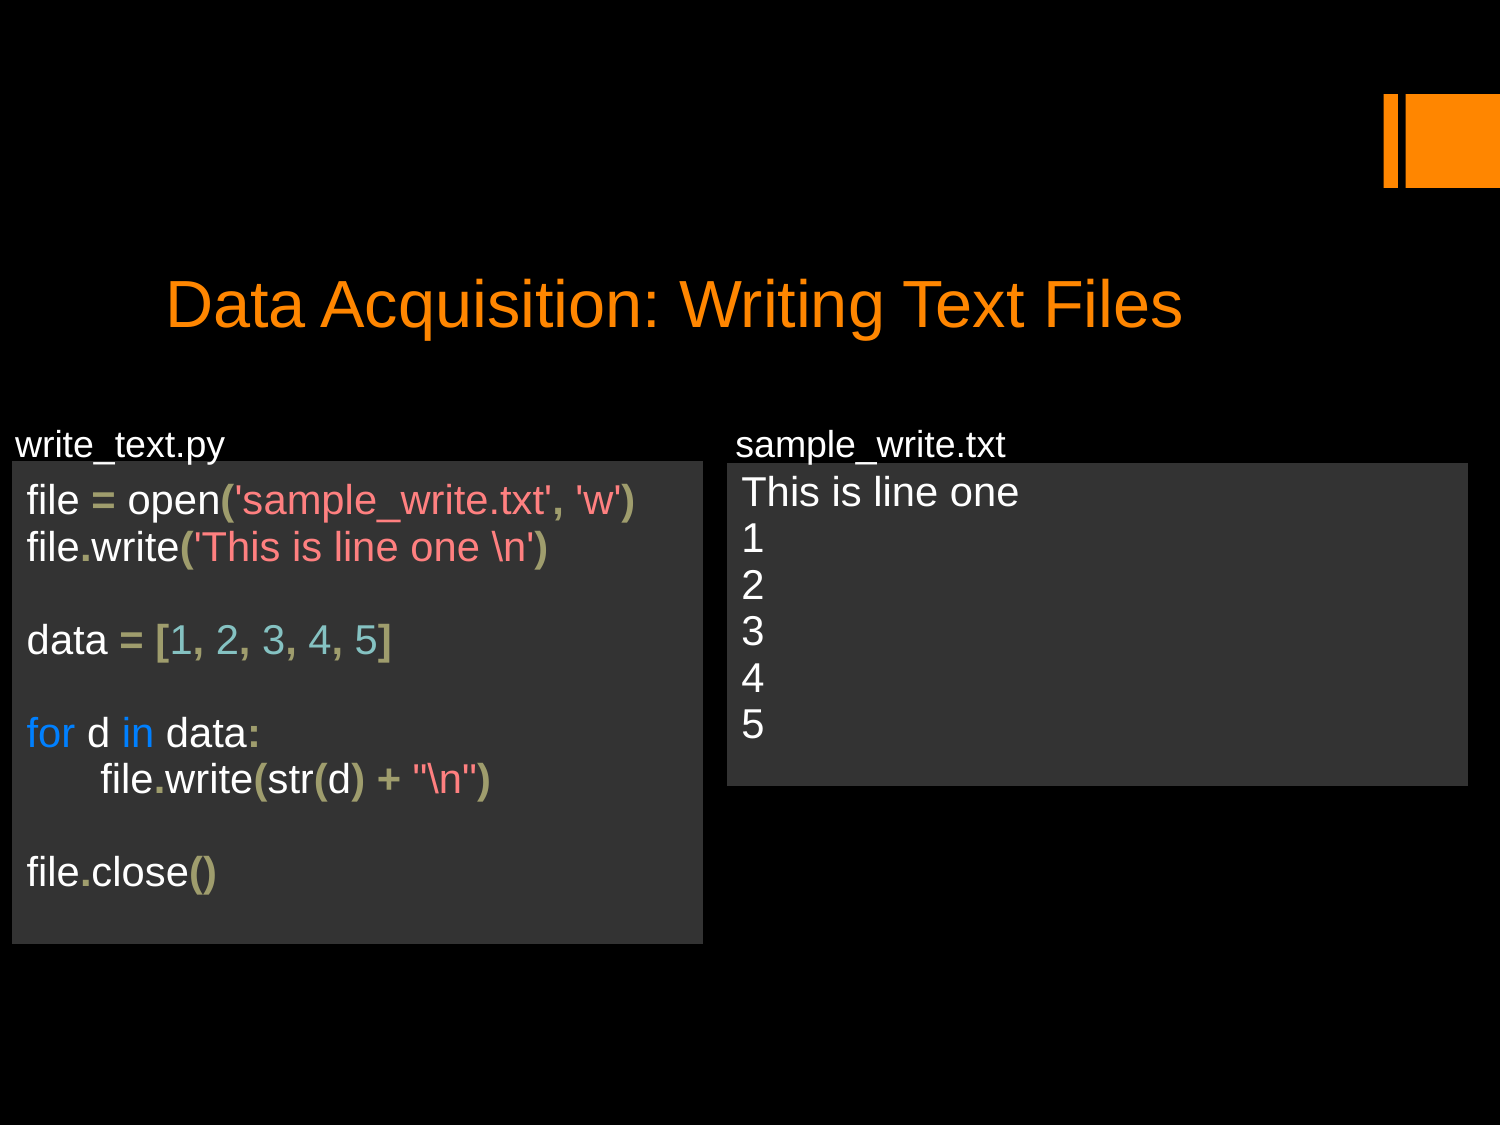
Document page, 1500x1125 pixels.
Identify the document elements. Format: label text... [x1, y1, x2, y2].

title Data Acquisition: Writing Text Files [150, 253, 1351, 443]
text_box This is line one 1 2 3 4 5 [726, 462, 1469, 787]
text_box sample_write.txt [720, 415, 1091, 675]
text_box file = open('sample_write.txt', 'w') file.write('This is line one \n') data = [1, 2, 3, 4, 5] for d in data: file.write(str(d) + "\n") file.close() [11, 460, 704, 945]
text_box write_text.py [0, 415, 371, 473]
